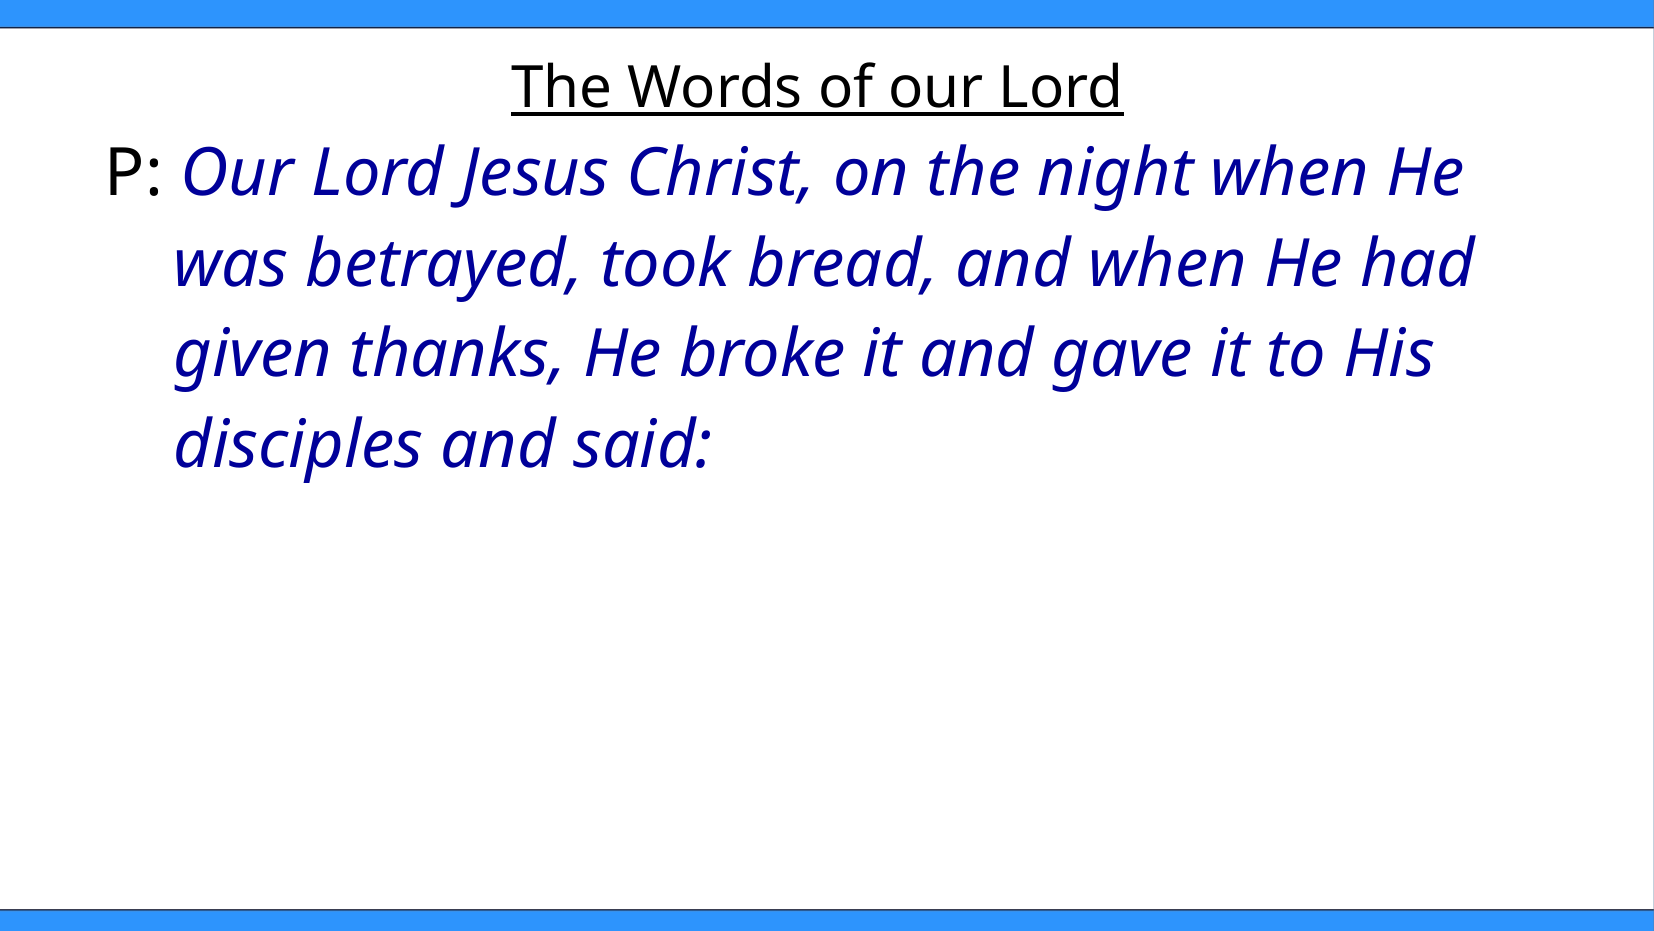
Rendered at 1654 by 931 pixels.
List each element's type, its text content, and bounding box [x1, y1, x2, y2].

picture [0, 0, 1654, 931]
text_box The Words of our Lord P: Our Lord Jesus Christ, on the night when He was betrayed, took bread, and when He had given thanks, He broke it and gave it to His disciples and said: [90, 37, 1546, 496]
